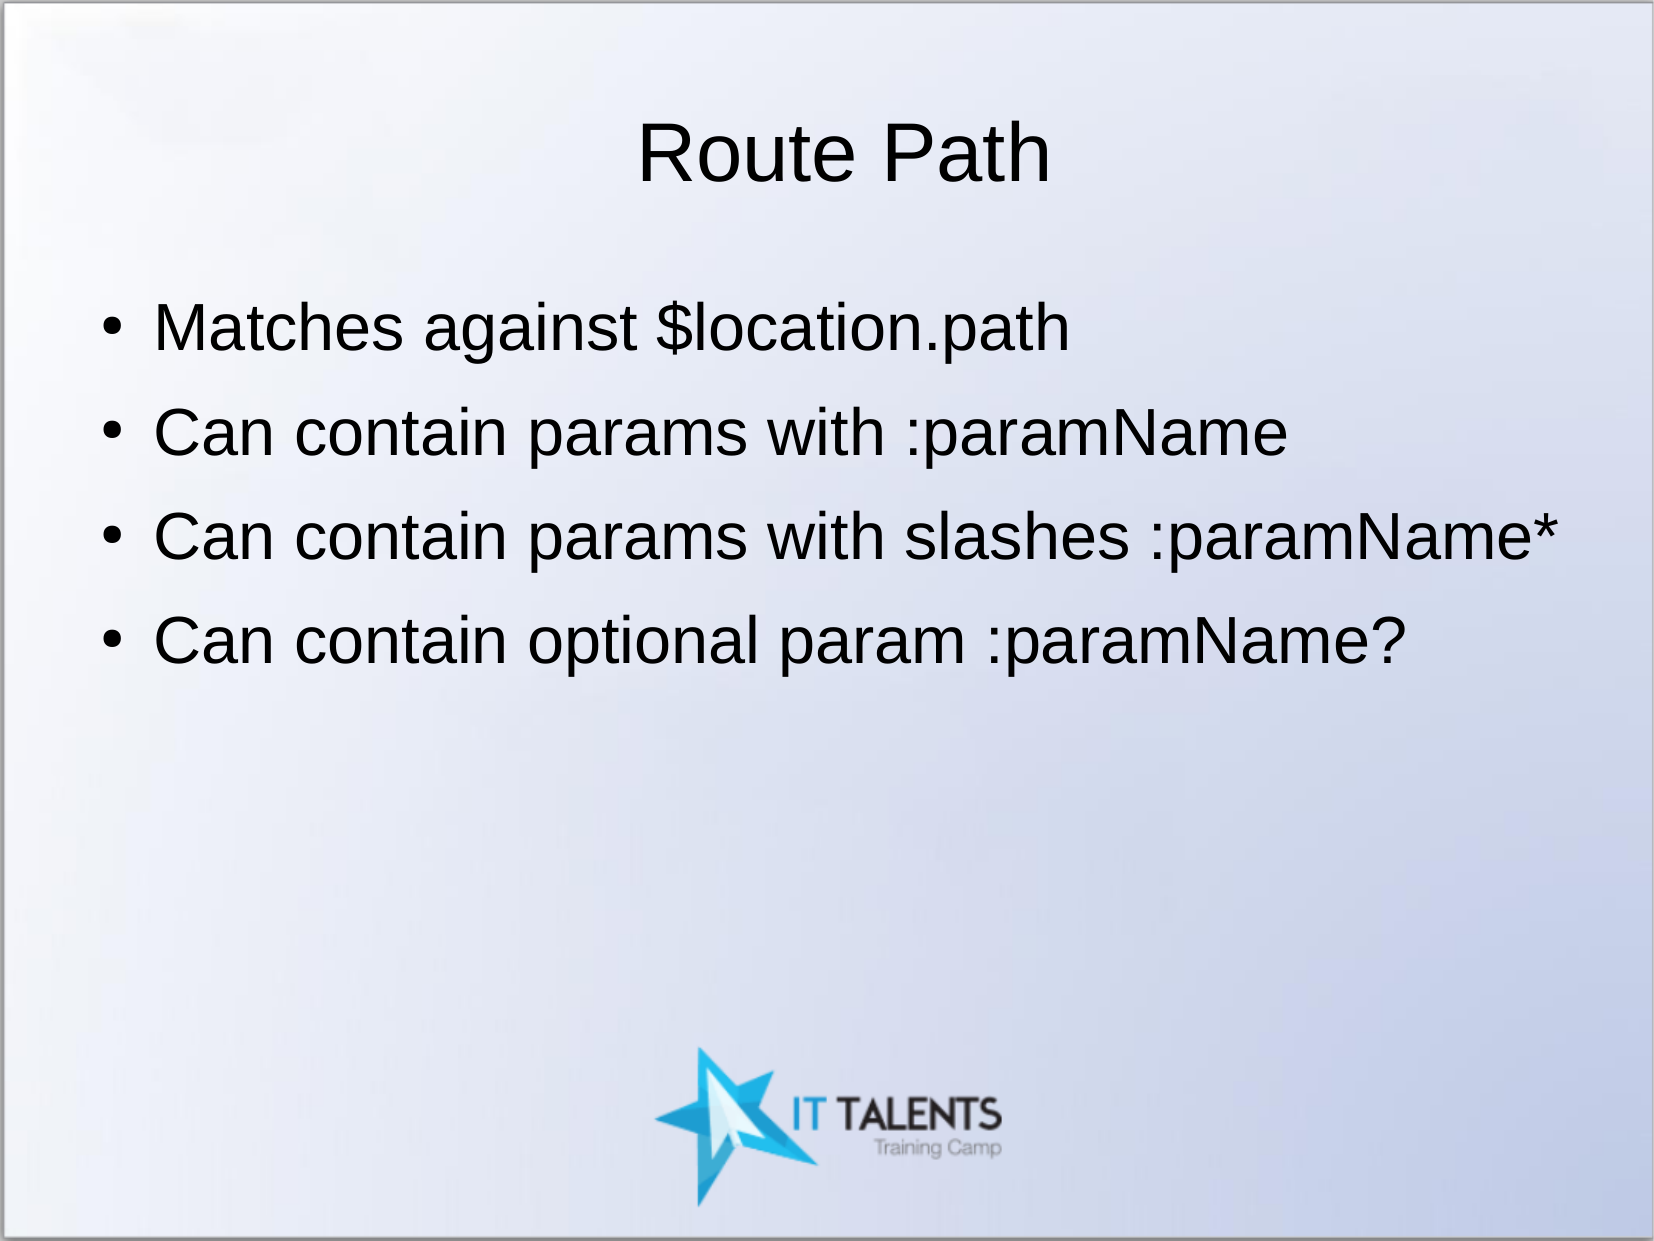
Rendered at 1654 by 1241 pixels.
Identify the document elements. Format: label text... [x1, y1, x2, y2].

title Route Path [82, 49, 1571, 257]
list Matches against $location.path Can contain params with :paramName Can contain params with slashes :paramName* Can contain optional param :paramName? [82, 290, 1571, 1010]
picture [0, 0, 1654, 1241]
